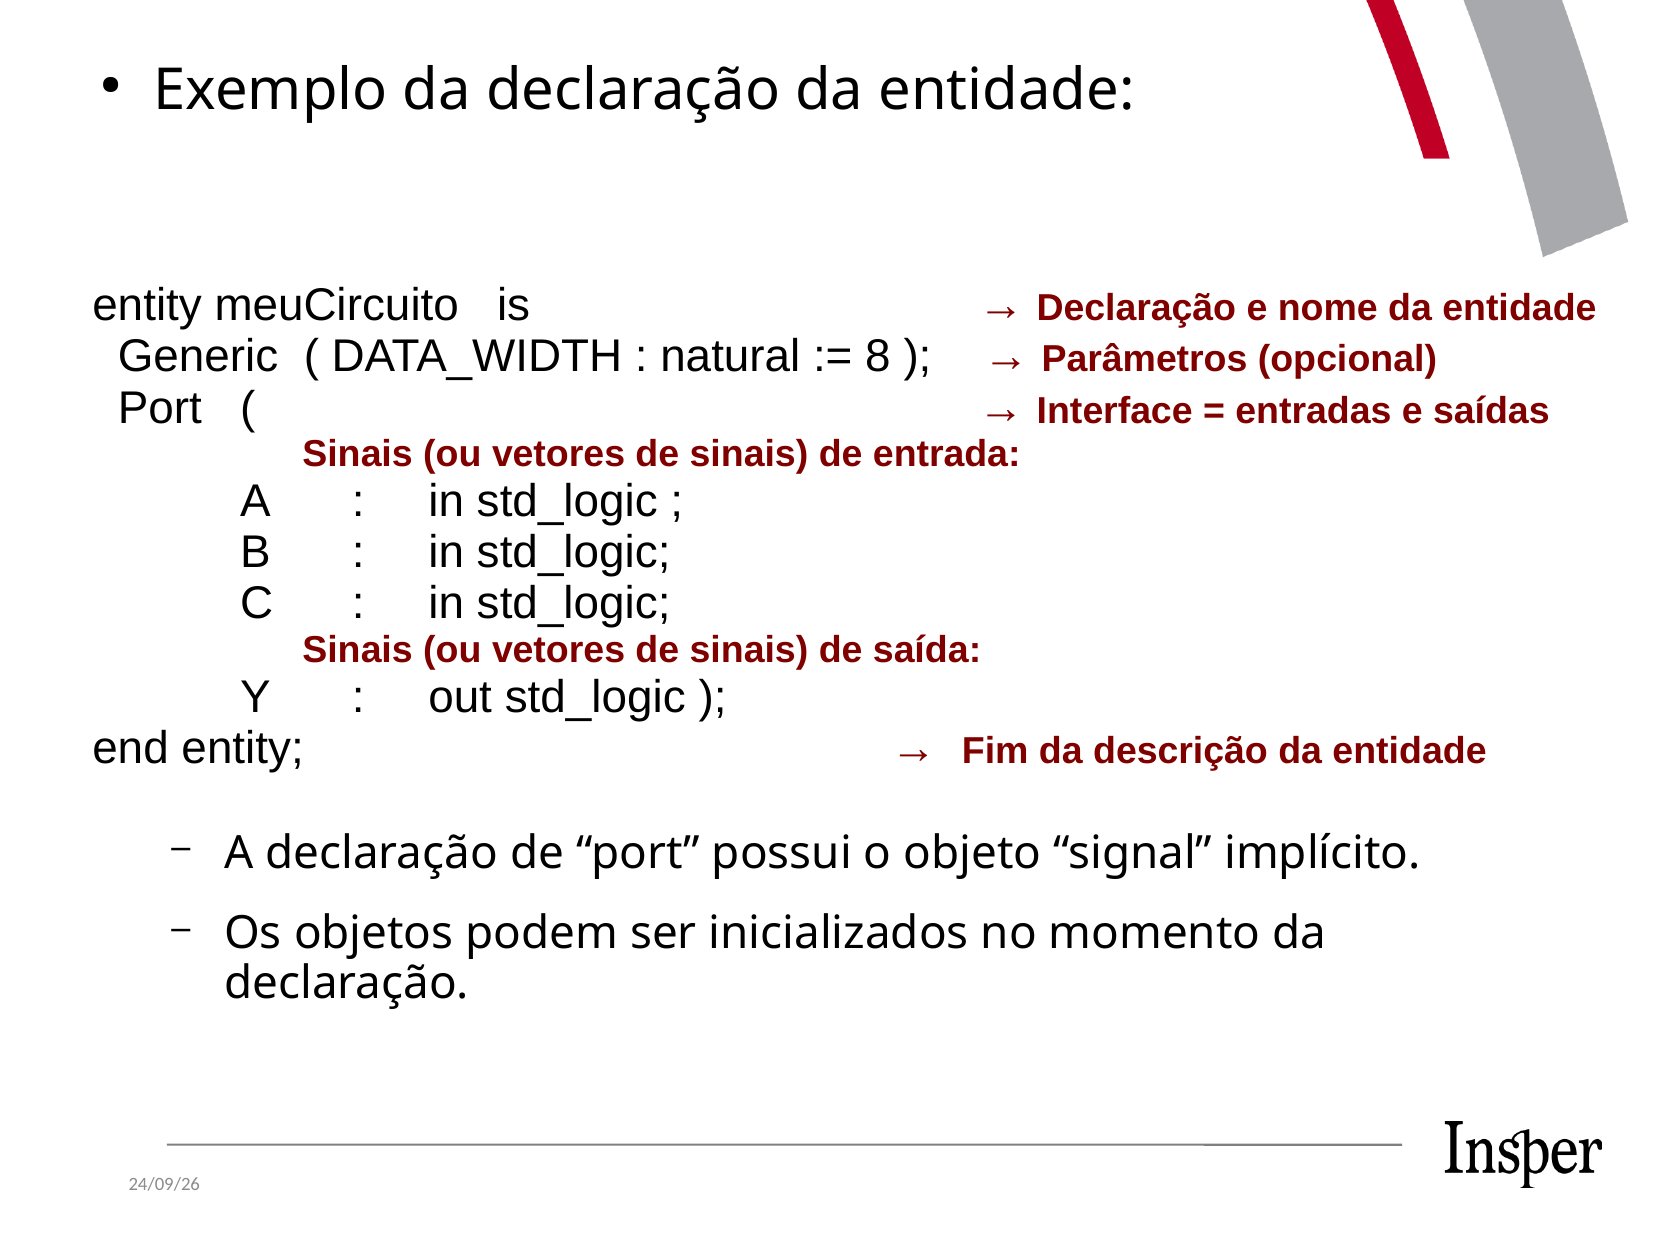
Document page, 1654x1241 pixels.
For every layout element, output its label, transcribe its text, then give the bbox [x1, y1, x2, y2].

list Exemplo da declaração da entidade: A declaração de “port” possui o objeto “signal” implícito. Os objetos podem ser inicializados no momento da declaração. [82, 59, 1571, 271]
text_box entity meuCircuito is → Declaração e nome da entidade Generic ( DATA_WIDTH : natural := 8 ); → Parâmetros (opcional) Port ( → Interface = entradas e saídas Sinais (ou vetores de sinais) de entrada: A : in std_logic ; B : in std_logic; C : in std_logic; Sinais (ou vetores de sinais) de saída: Y : out std_logic ); end entity; → Fim da descrição da entidade [77, 271, 1612, 781]
list Exemplo da declaração da entidade: A declaração de “port” possui o objeto “signal” implícito. Os objetos podem ser inicializados no momento da declaração. [82, 781, 1571, 1217]
